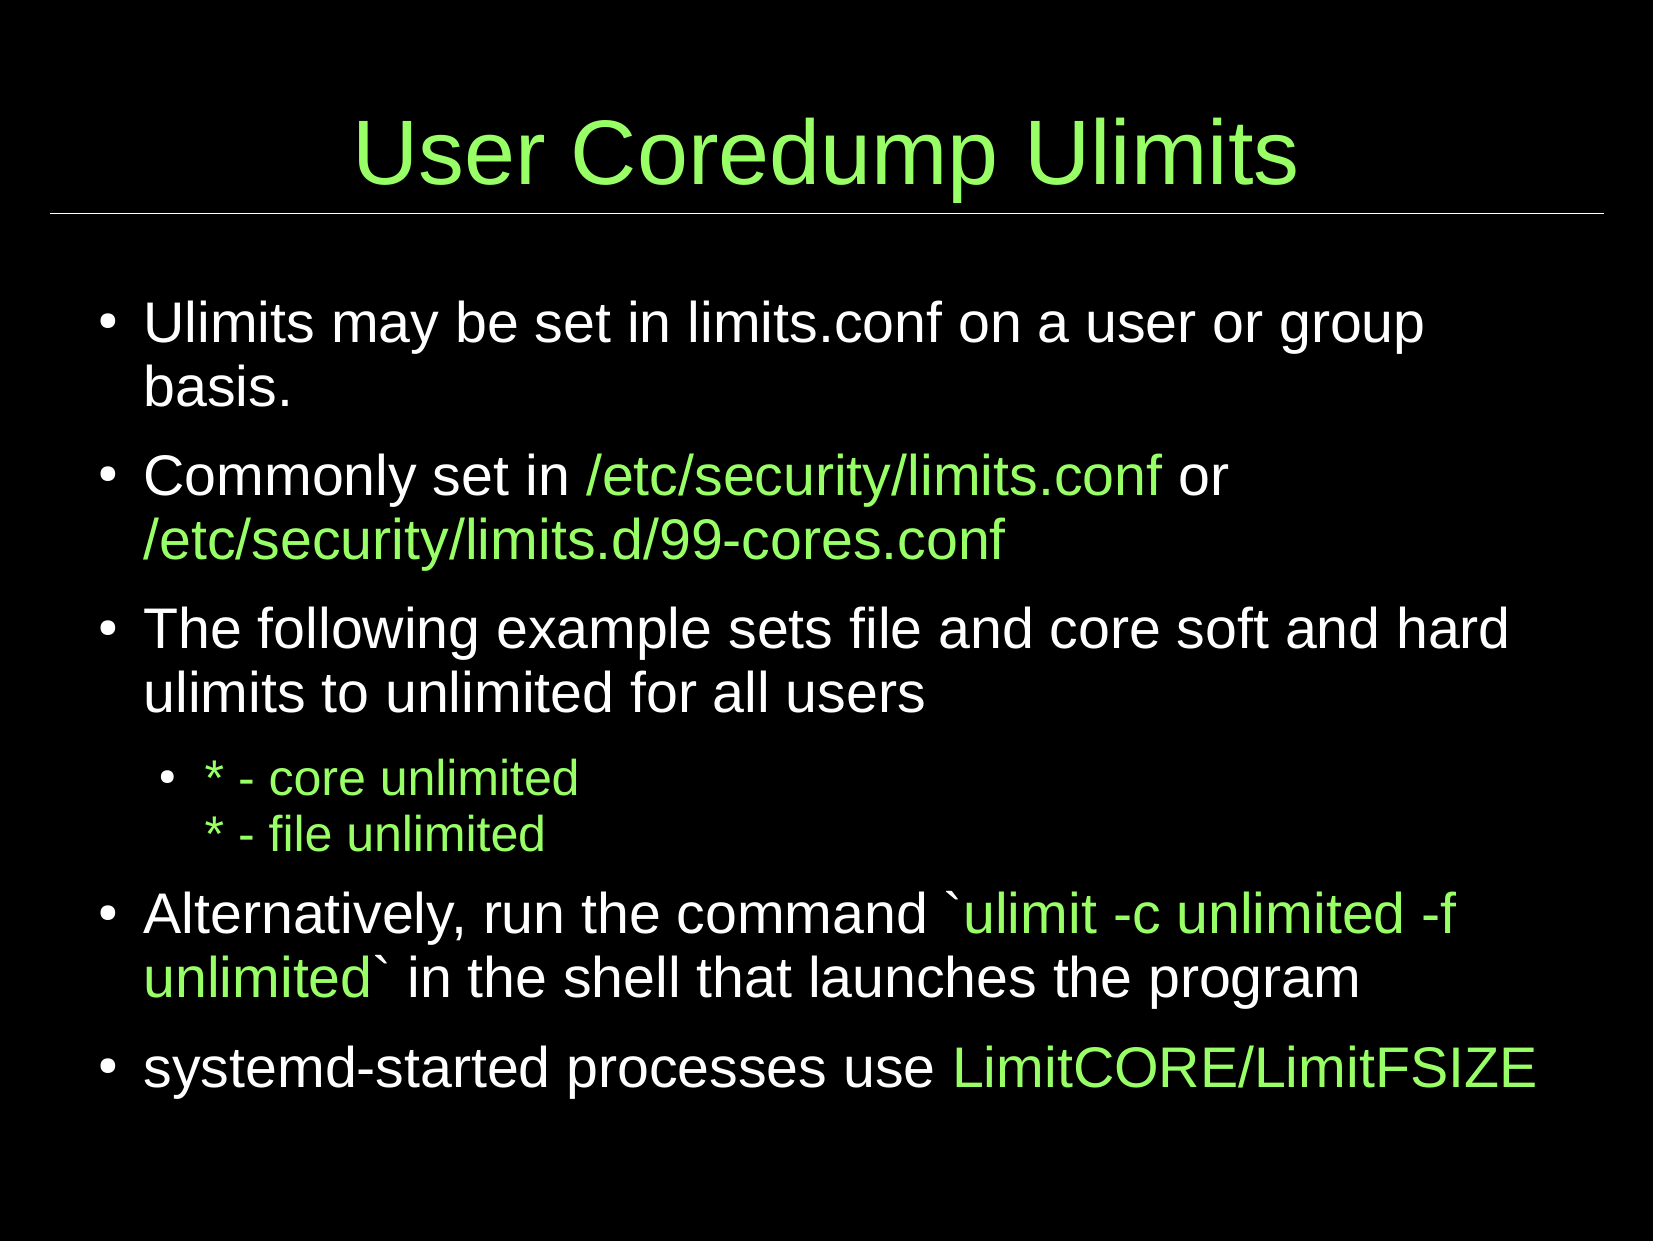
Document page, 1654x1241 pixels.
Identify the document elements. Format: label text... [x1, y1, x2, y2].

title User Coredump Ulimits [82, 49, 1571, 257]
list Ulimits may be set in limits.conf on a user or group basis. Commonly set in /etc/security/limits.conf or /etc/security/limits.d/99-cores.conf The following example sets file and core soft and hard ulimits to unlimited for all users * - core unlimited * - file unlimited Alternatively, run the command `ulimit -c unlimited -f unlimited` in the shell that launches the program systemd-started processes use LimitCORE/LimitFSIZE [82, 290, 1571, 1111]
